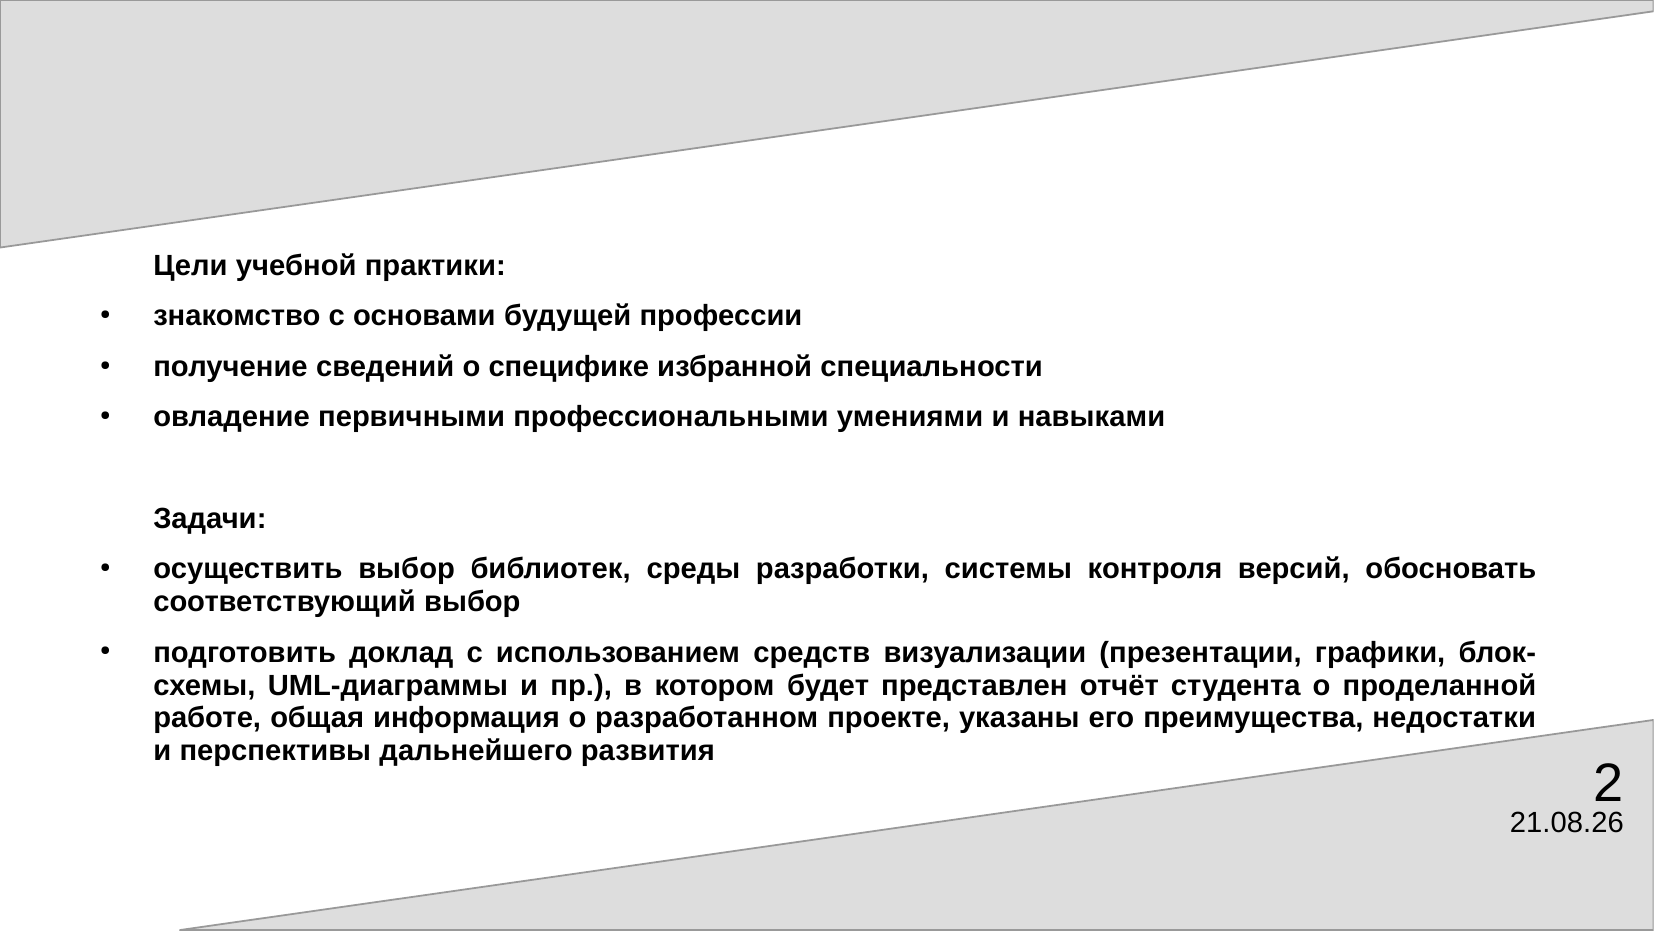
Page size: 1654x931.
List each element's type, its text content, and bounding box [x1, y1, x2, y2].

list Цели учебной практики: знакомство с основами будущей профессии получение сведений о специфике избранной специальности овладение первичными профессиональными умениями и навыками Задачи: осуществить выбор библиотек, среды разработки, системы контроля версий, обосновать соответствующий выбор подготовить доклад с использованием средств визуализации (презентации, графики, блок-схемы, UML-диаграммы и пр.), в котором будет представлен отчёт студента о проделанной работе, общая информация о разработанном проекте, указаны его преимущества, недостатки и перспективы дальнейшего развития [82, 248, 1538, 789]
